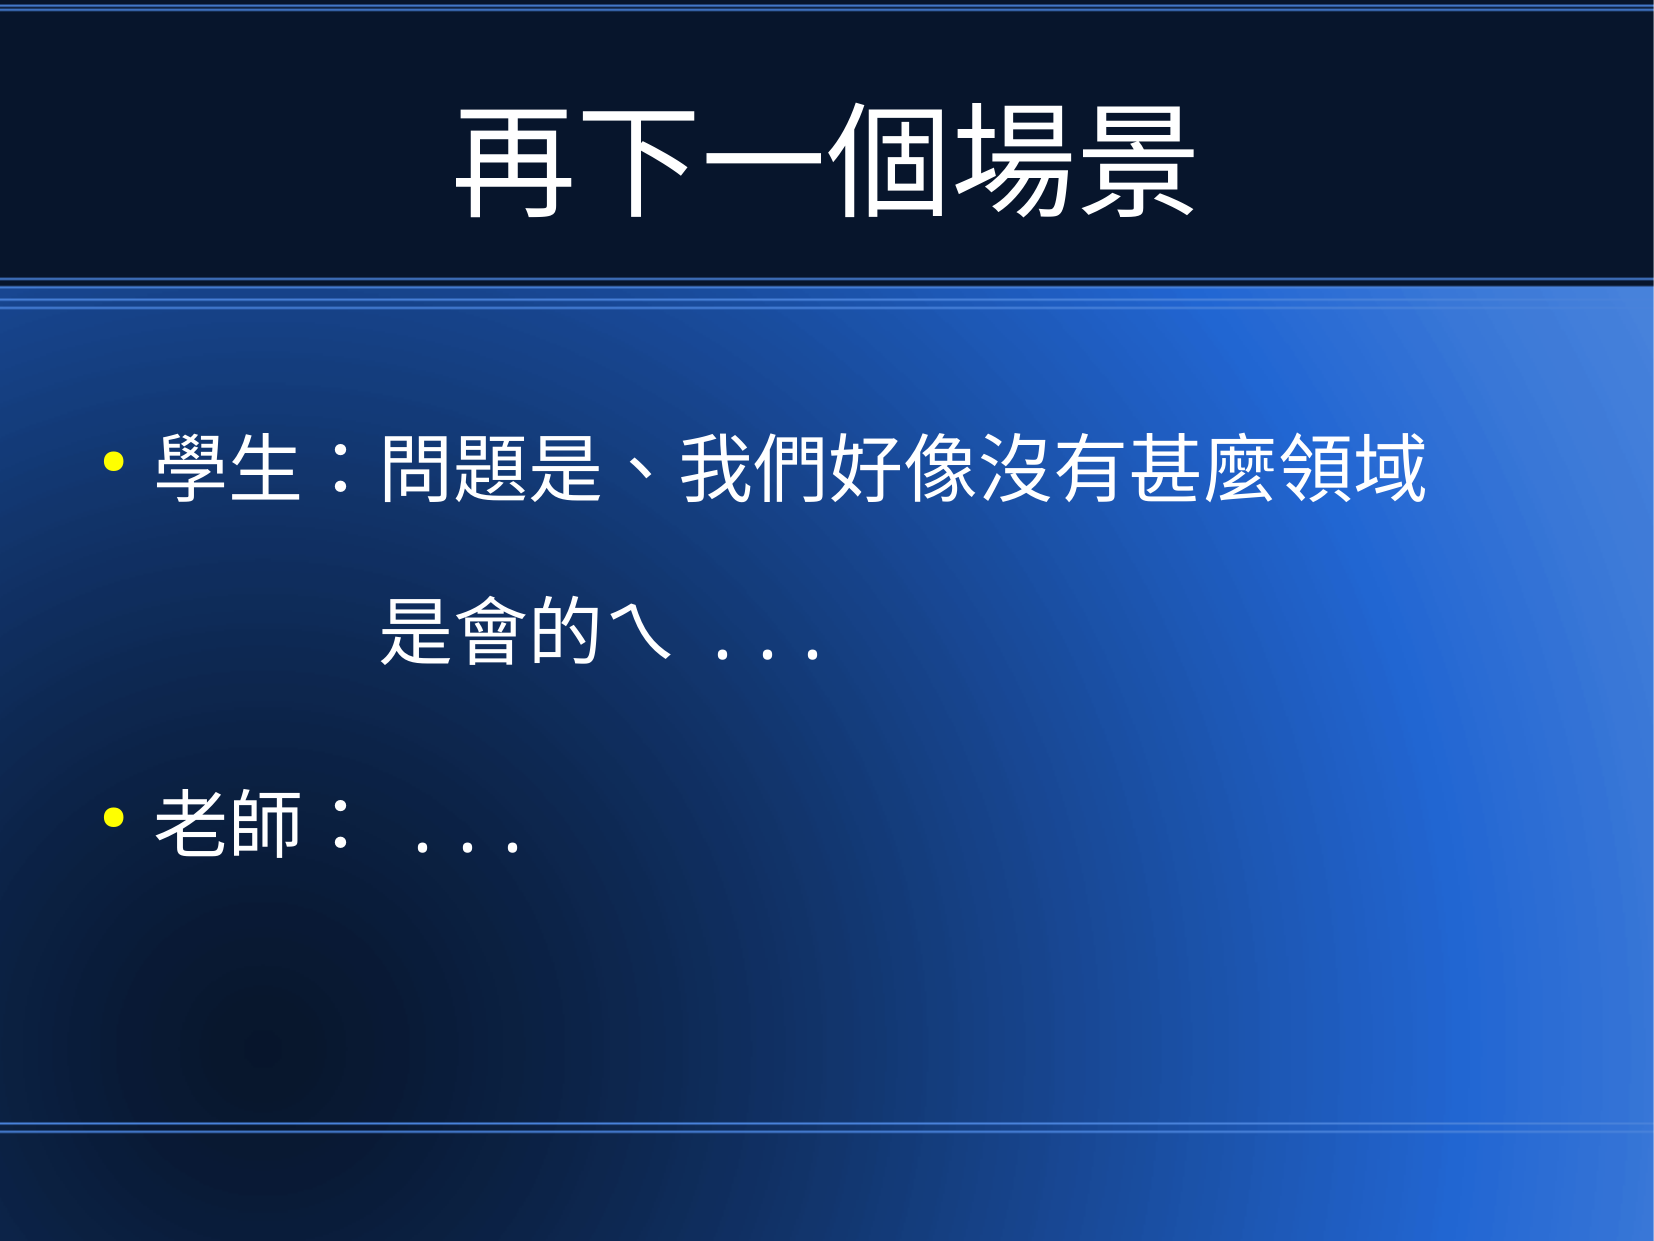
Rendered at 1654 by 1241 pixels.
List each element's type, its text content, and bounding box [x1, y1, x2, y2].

picture [0, 0, 1654, 1241]
list 學生：問題是、我們好像沒有甚麼領域 是會的ㄟ... 老師：... [82, 355, 1571, 1241]
title 再下一個場景 [82, 49, 1571, 257]
